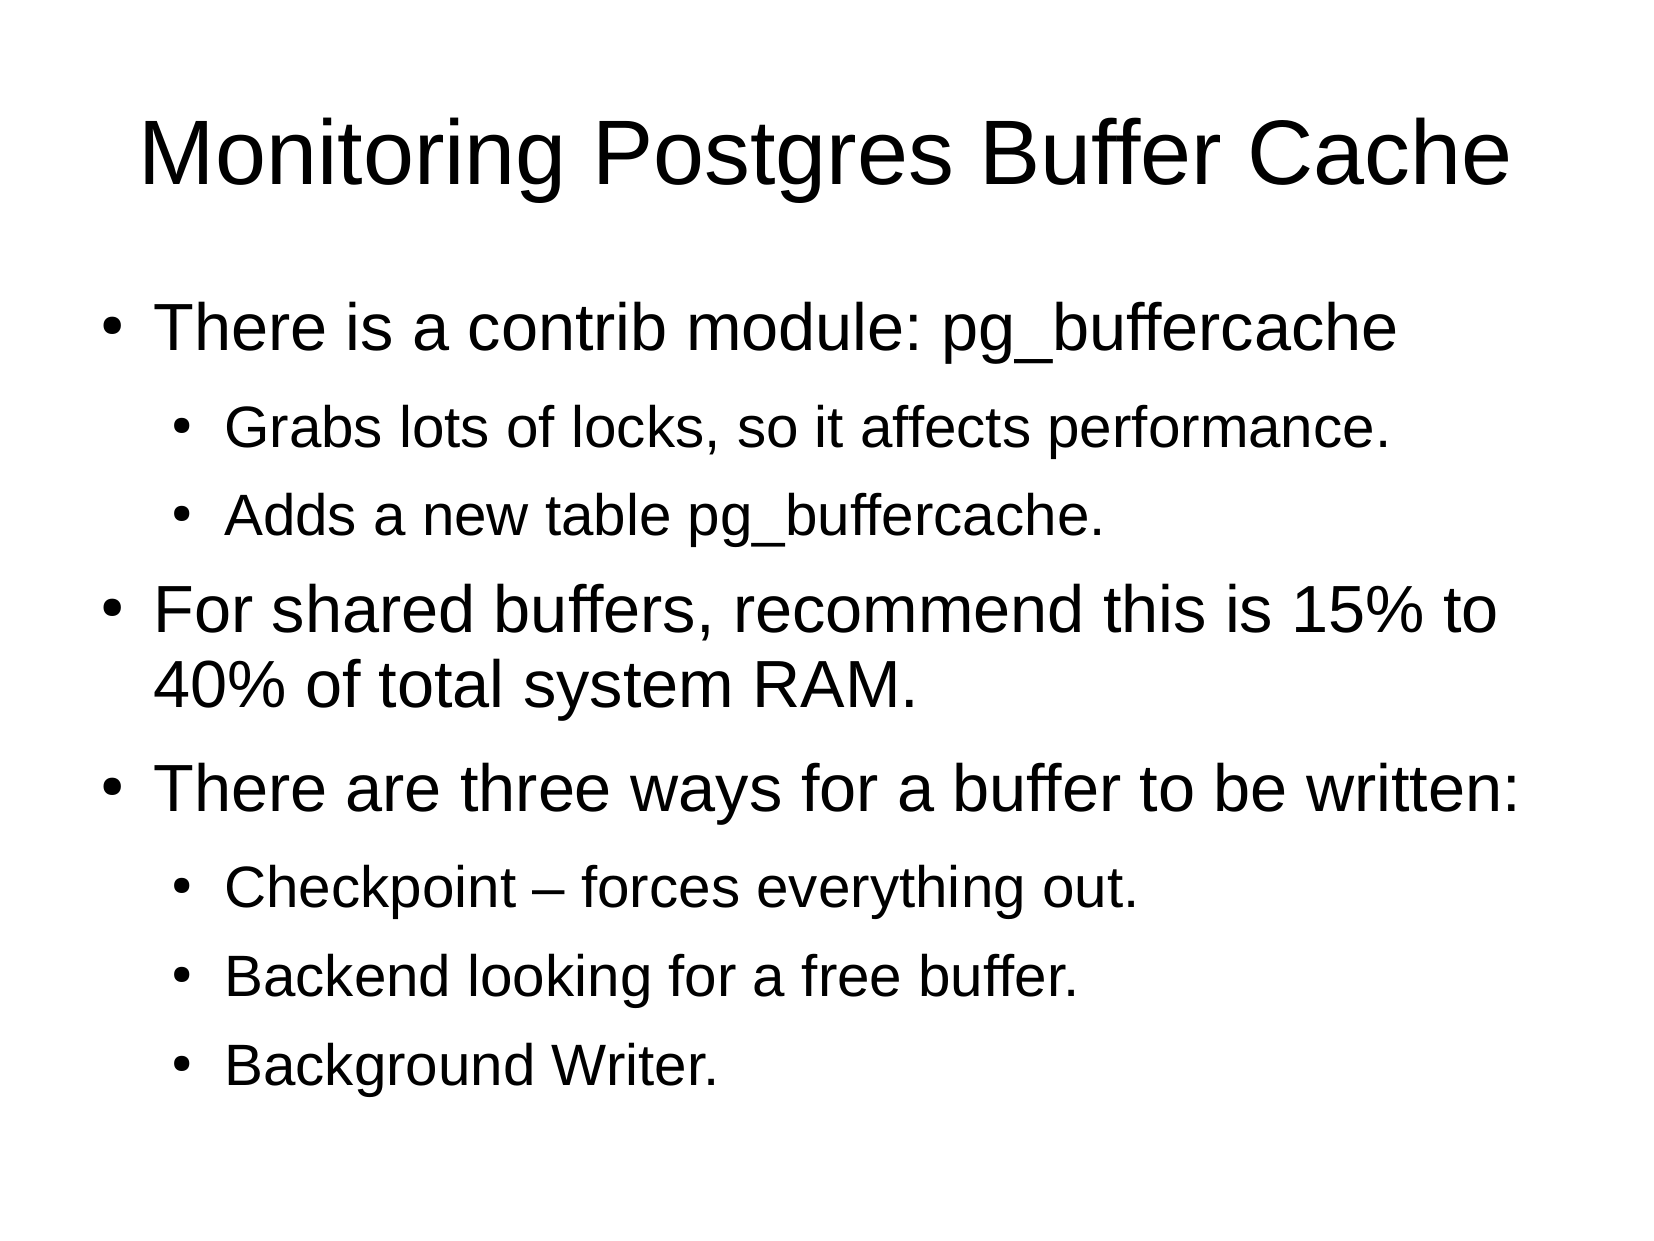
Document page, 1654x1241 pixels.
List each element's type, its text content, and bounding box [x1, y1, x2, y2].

title Monitoring Postgres Buffer Cache [82, 56, 1571, 250]
list There is a contrib module: pg_buffercache Grabs lots of locks, so it affects performance. Adds a new table pg_buffercache. For shared buffers, recommend this is 15% to 40% of total system RAM. There are three ways for a buffer to be written: Checkpoint – forces everything out. Backend looking for a free buffer. Background Writer. [82, 290, 1571, 1152]
